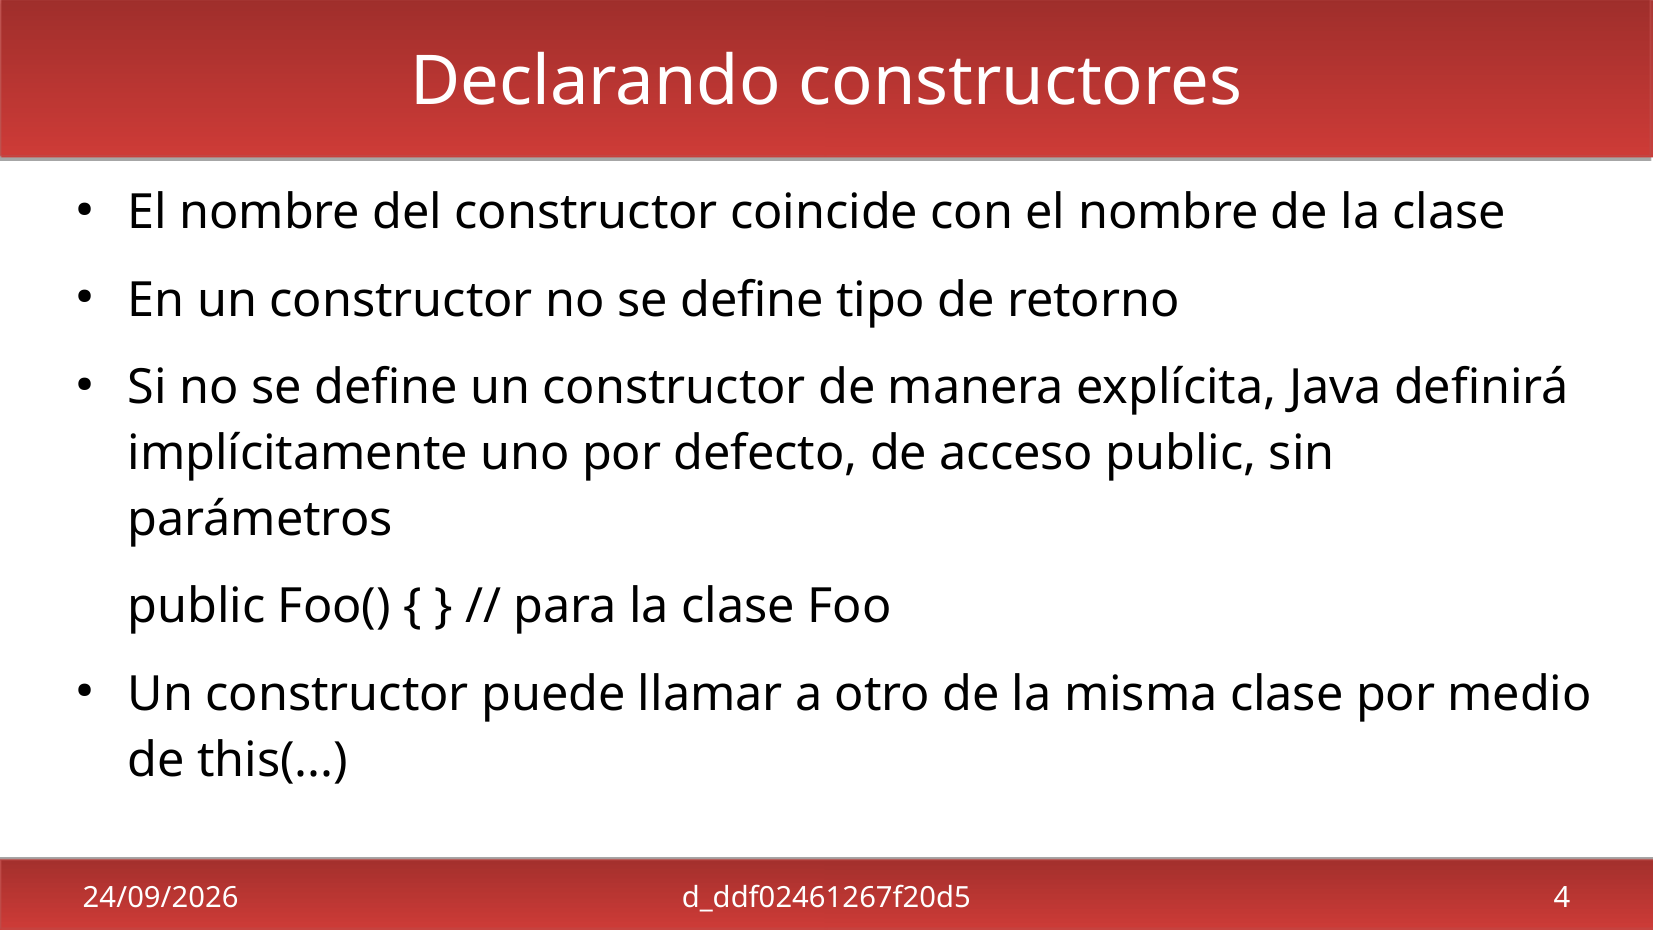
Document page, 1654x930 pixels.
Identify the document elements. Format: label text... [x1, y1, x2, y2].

picture [0, 857, 1653, 930]
picture [0, 0, 1653, 161]
title Declarando constructores [58, 23, 1594, 133]
list El nombre del constructor coincide con el nombre de la clase En un constructor no se define tipo de retorno Si no se define un constructor de manera explícita, Java definirá implícitamente uno por defecto, de acceso public, sin parámetros public Foo() { } // para la clase Foo Un constructor puede llamar a otro de la misma clase por medio de this(...) [58, 177, 1594, 791]
